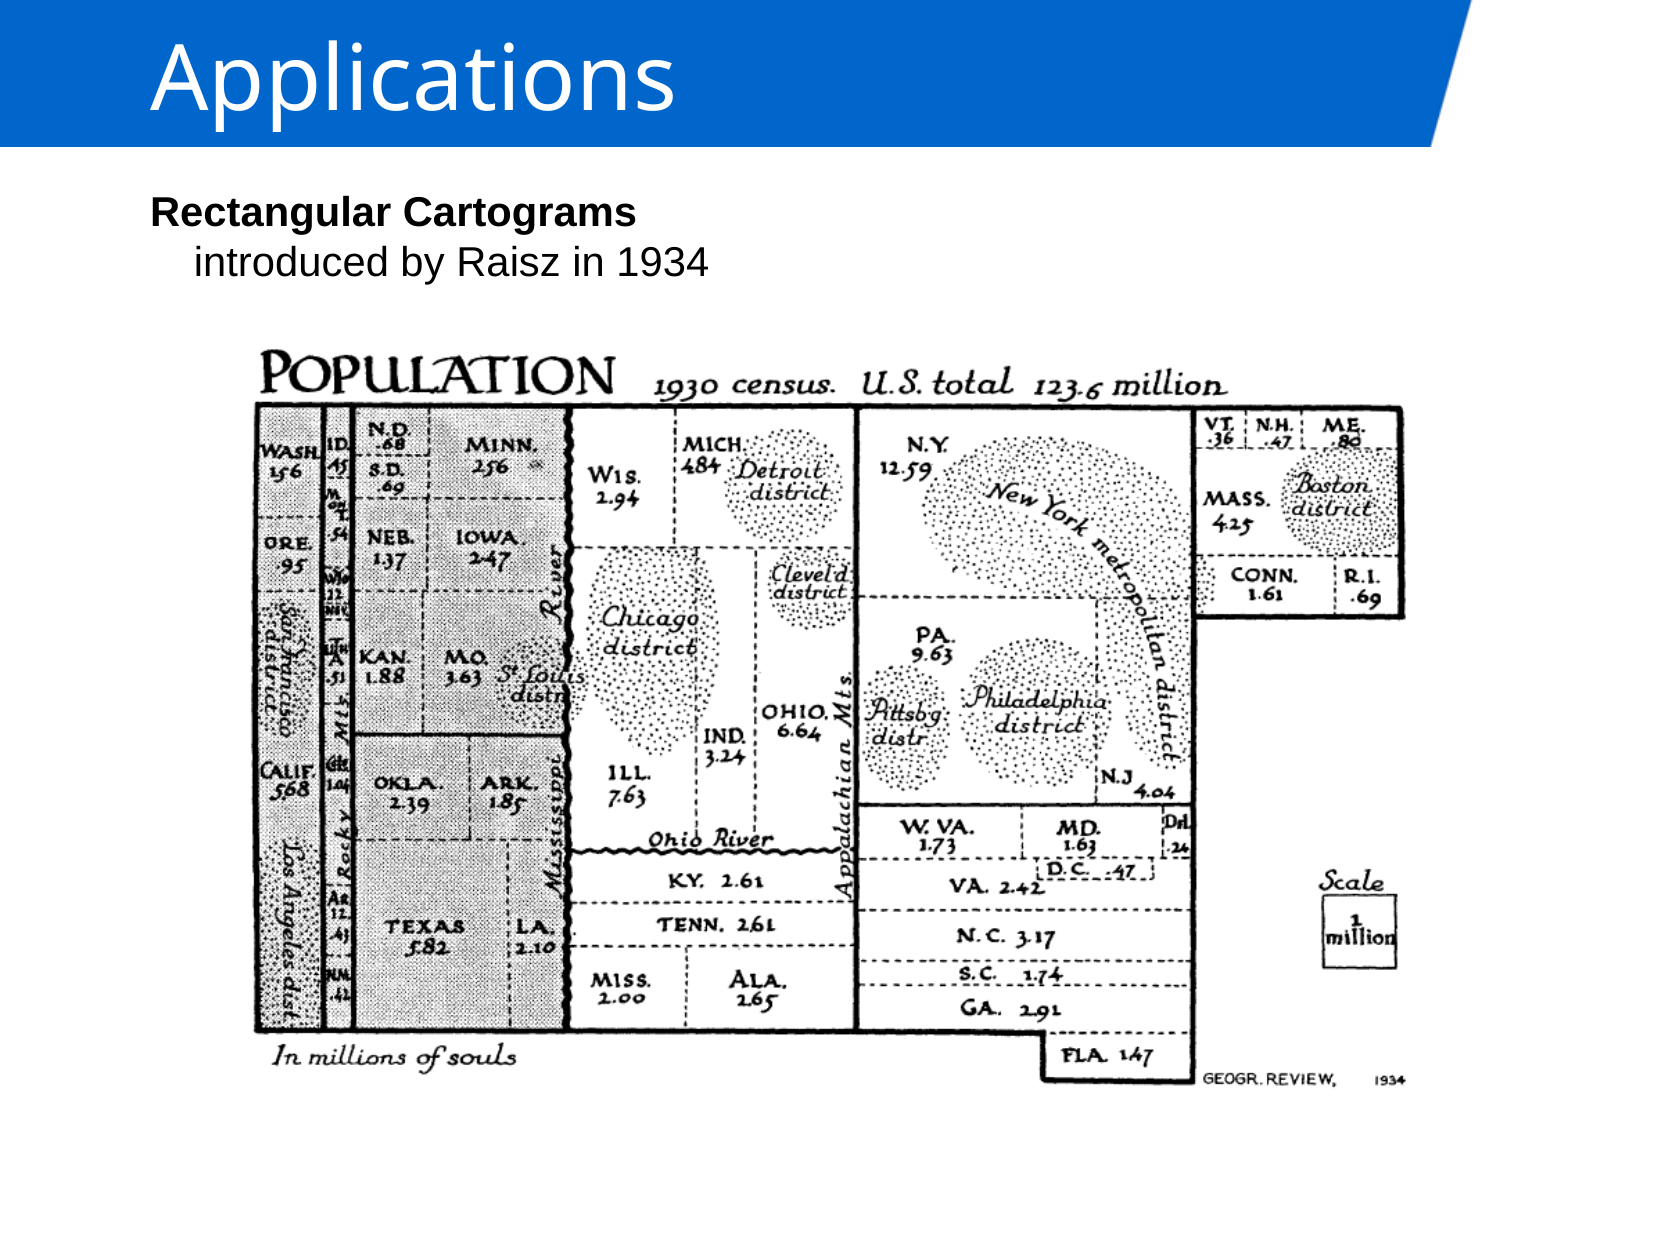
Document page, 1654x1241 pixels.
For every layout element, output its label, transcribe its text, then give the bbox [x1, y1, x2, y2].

title Applications [150, 15, 1456, 136]
picture [243, 340, 1416, 1096]
list Rectangular Cartograms introduced by Raisz in 1934 [150, 184, 1424, 1012]
picture [0, 0, 1474, 147]
